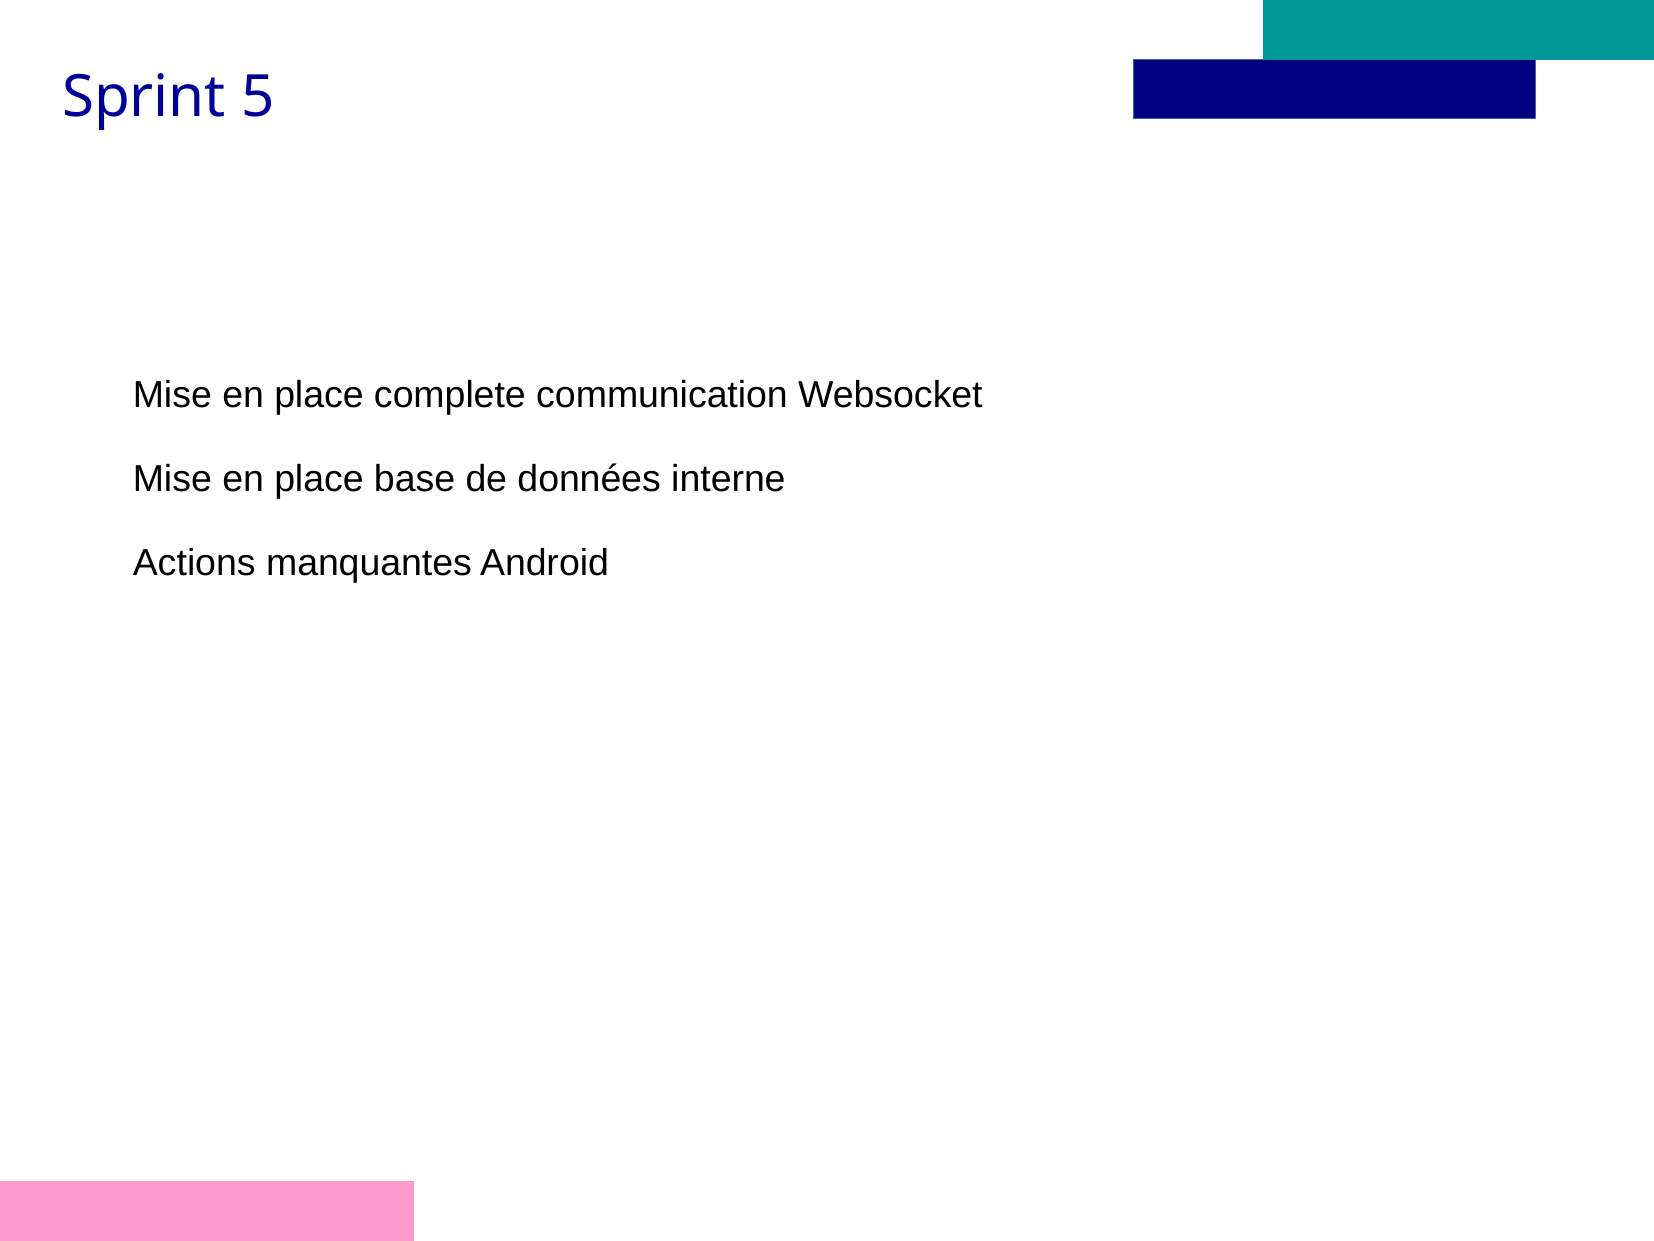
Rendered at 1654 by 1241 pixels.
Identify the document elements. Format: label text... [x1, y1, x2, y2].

text_box Sprint 5 [47, 47, 1063, 140]
text_box [0, 1181, 414, 1241]
text_box [1133, 0, 1654, 119]
text_box Mise en place complete communication Websocket Mise en place base de données interne Actions manquantes Android [118, 366, 1276, 591]
